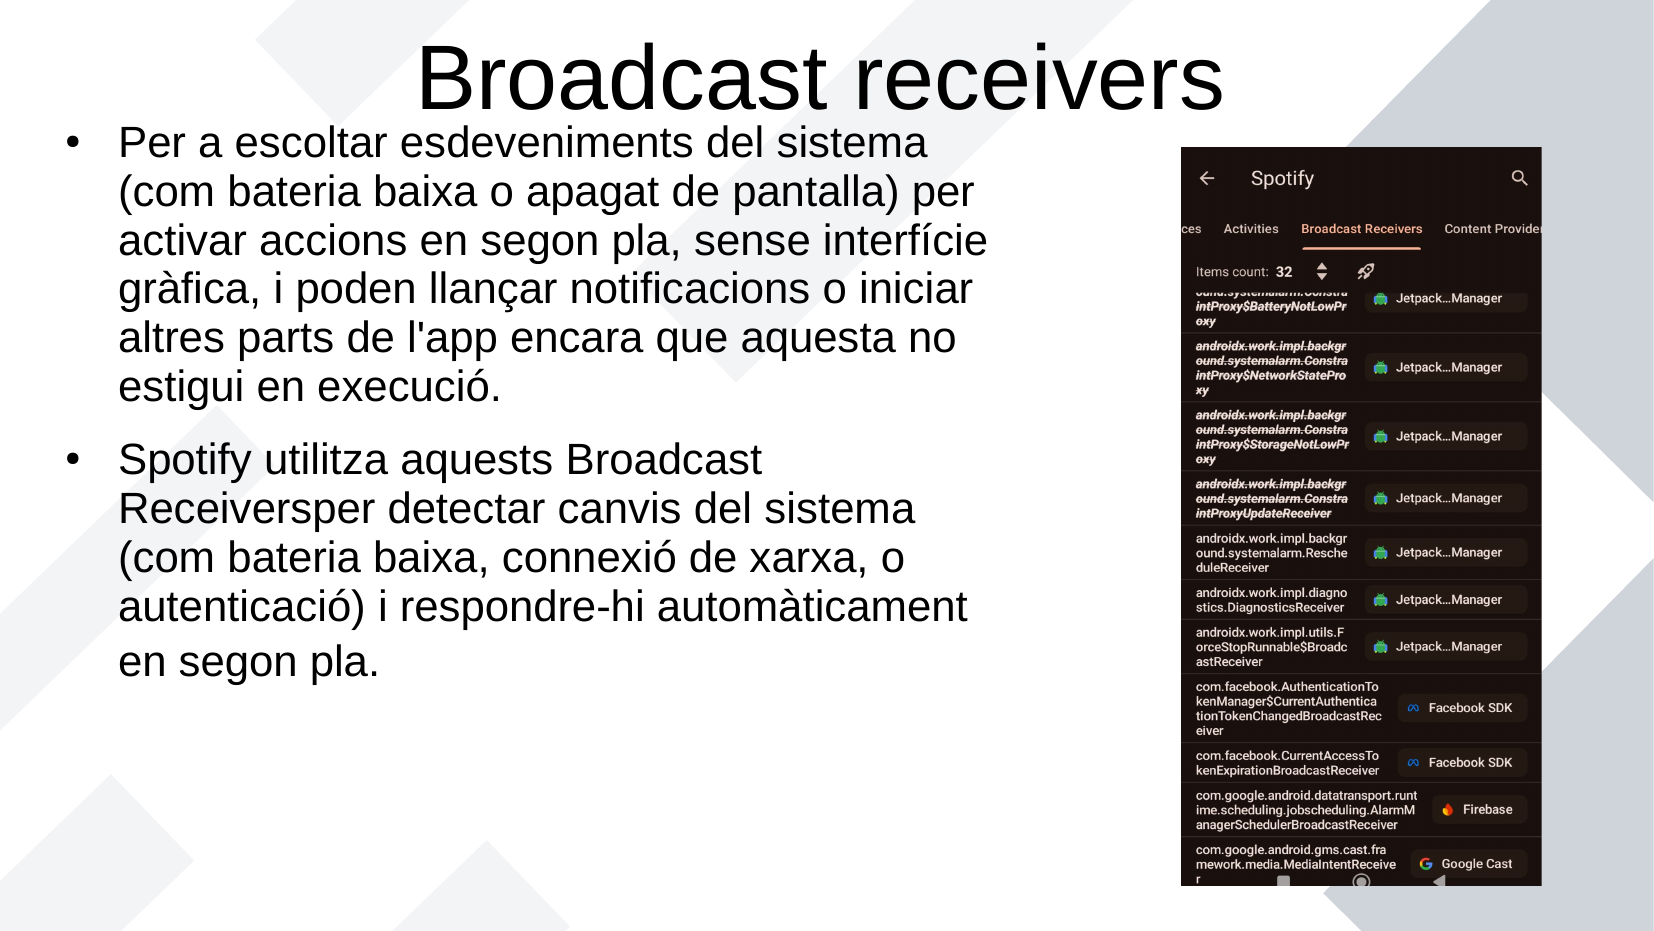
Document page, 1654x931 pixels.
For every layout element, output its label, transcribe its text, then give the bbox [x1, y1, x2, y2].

list Per a escoltar esdeveniments del sistema (com bateria baixa o apagat de pantalla) per activar accions en segon pla, sense interfície gràfica, i poden llançar notificacions o iniciar altres parts de l'app encara que aquesta no estigui en execució. Spotify utilitza aquests Broadcast Receiversper detectar canvis del sistema (com bateria baixa, connexió de xarxa, o autenticació) i respondre-hi automàticament en segon pla. [47, 118, 1004, 865]
title Broadcast receivers [76, 0, 1565, 156]
picture [1181, 147, 1542, 886]
